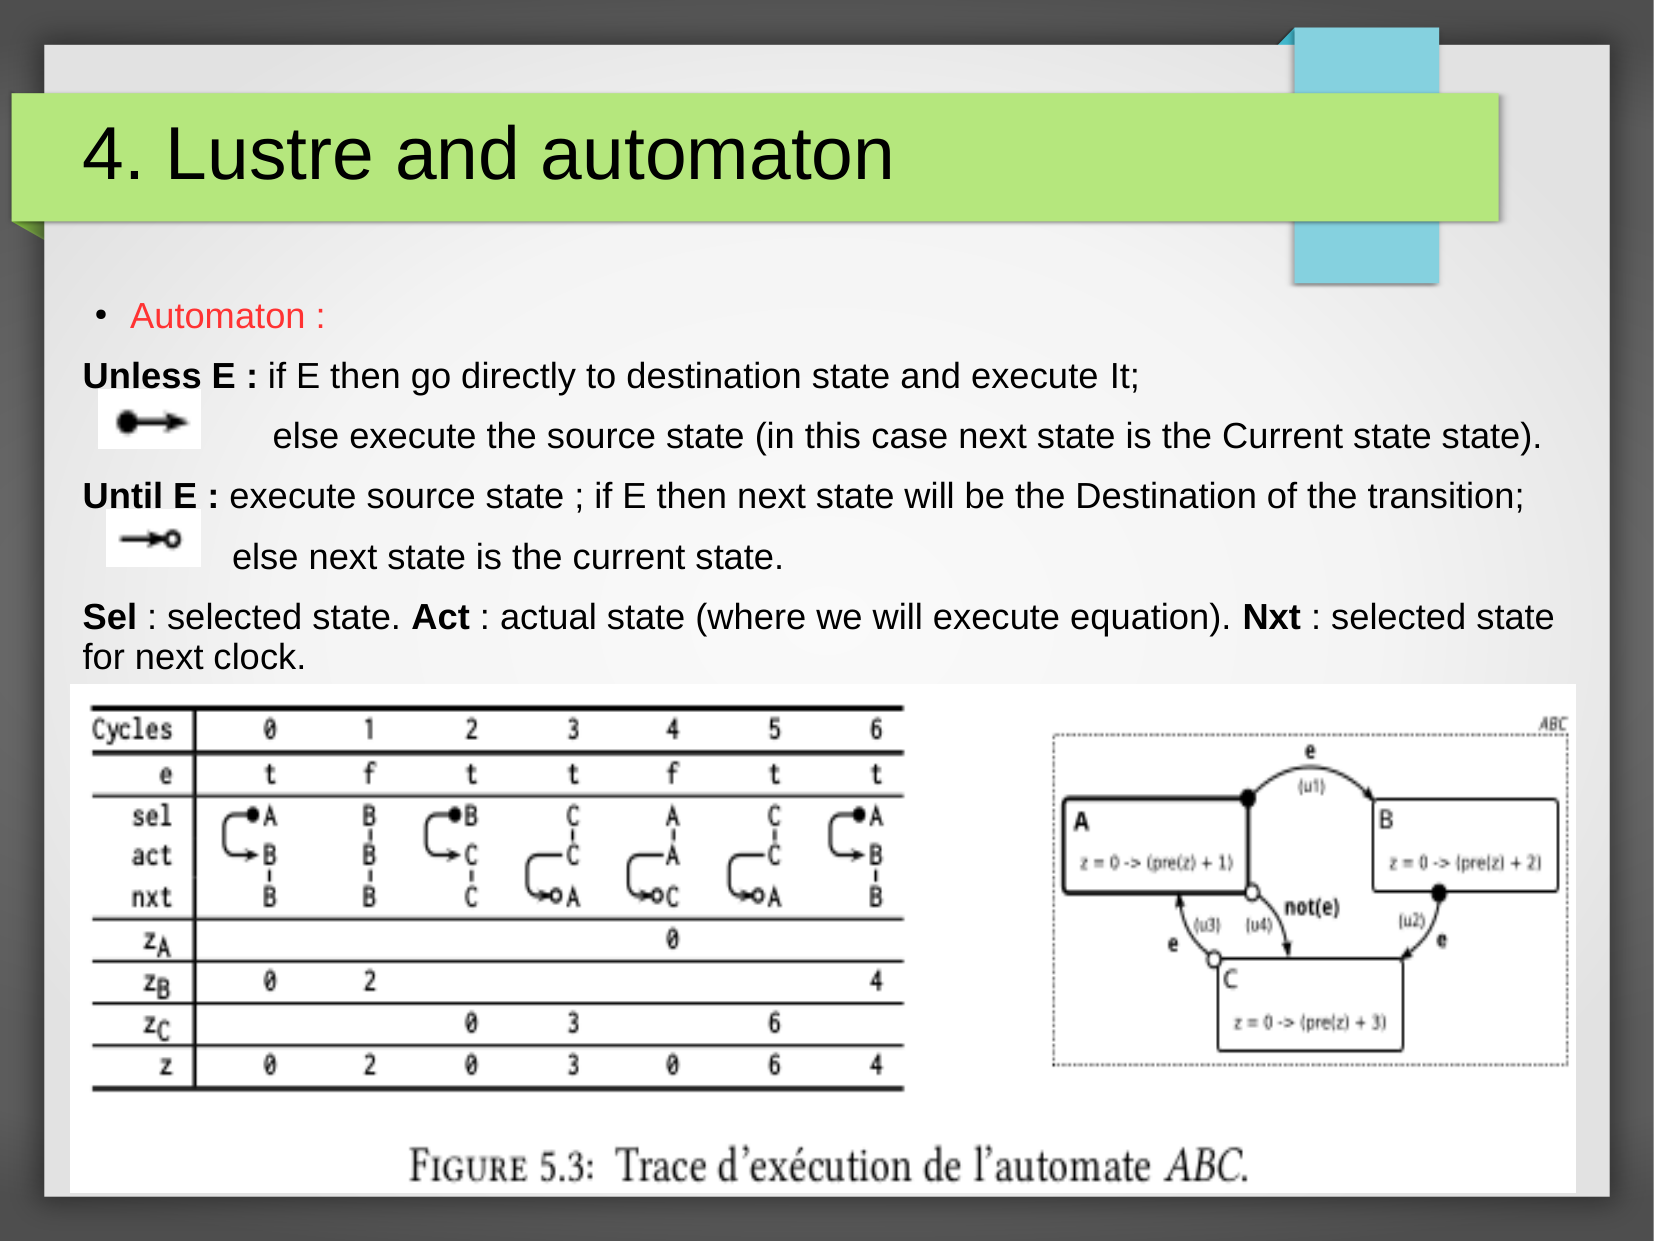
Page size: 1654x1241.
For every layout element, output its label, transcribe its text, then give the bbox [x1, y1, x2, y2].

title 4. Lustre and automaton [82, 94, 1264, 213]
picture [0, 0, 1654, 1241]
list Automaton : Unless E : if E then go directly to destination state and execute It; else execute the source state (in this case next state is the Current state state). Until E : execute source state ; if E then next state will be the Destination of the transition; else next state is the current state. Sel : selected state. Act : actual state (where we will execute equation). Nxt : selected state for next clock. [82, 295, 1571, 684]
